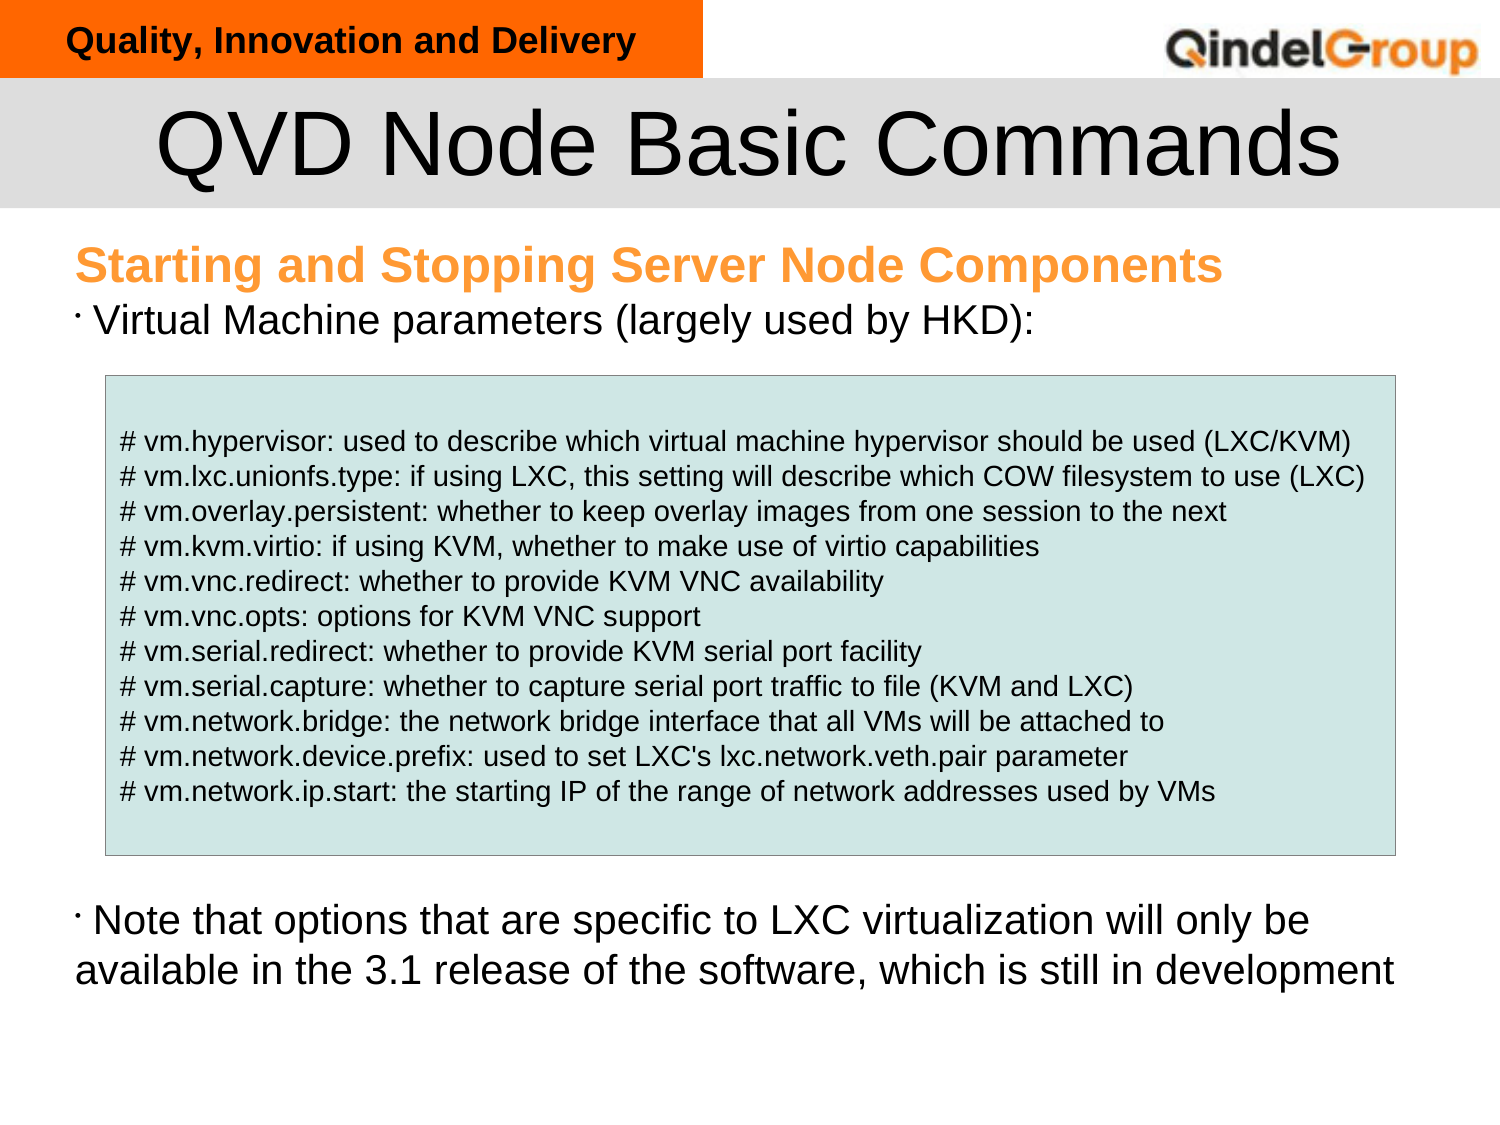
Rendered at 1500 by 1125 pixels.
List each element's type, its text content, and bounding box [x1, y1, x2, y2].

picture [1163, 23, 1481, 78]
text_box # vm.hypervisor: used to describe which virtual machine hypervisor should be used (LXC/KVM) # vm.lxc.unionfs.type: if using LXC, this setting will describe which COW filesystem to use (LXC) # vm.overlay.persistent: whether to keep overlay images from one session to the next # vm.kvm.virtio: if using KVM, whether to make use of virtio capabilities # vm.vnc.redirect: whether to provide KVM VNC availability # vm.vnc.opts: options for KVM VNC support # vm.serial.redirect: whether to provide KVM serial port facility # vm.serial.capture: whether to capture serial port traffic to file (KVM and LXC) # vm.network.bridge: the network bridge interface that all VMs will be attached to # vm.network.device.prefix: used to set LXC's lxc.network.veth.pair parameter # vm.network.ip.start: the starting IP of the range of network addresses used by VMs [105, 375, 1396, 856]
title QVD Node Basic Commands [75, 45, 1426, 224]
text_box Starting and Stopping Server Node Components Virtual Machine parameters (largely used by HKD): Note that options that are specific to LXC virtualization will only be available in the 3.1 release of the software, which is still in development [60, 224, 1426, 1001]
